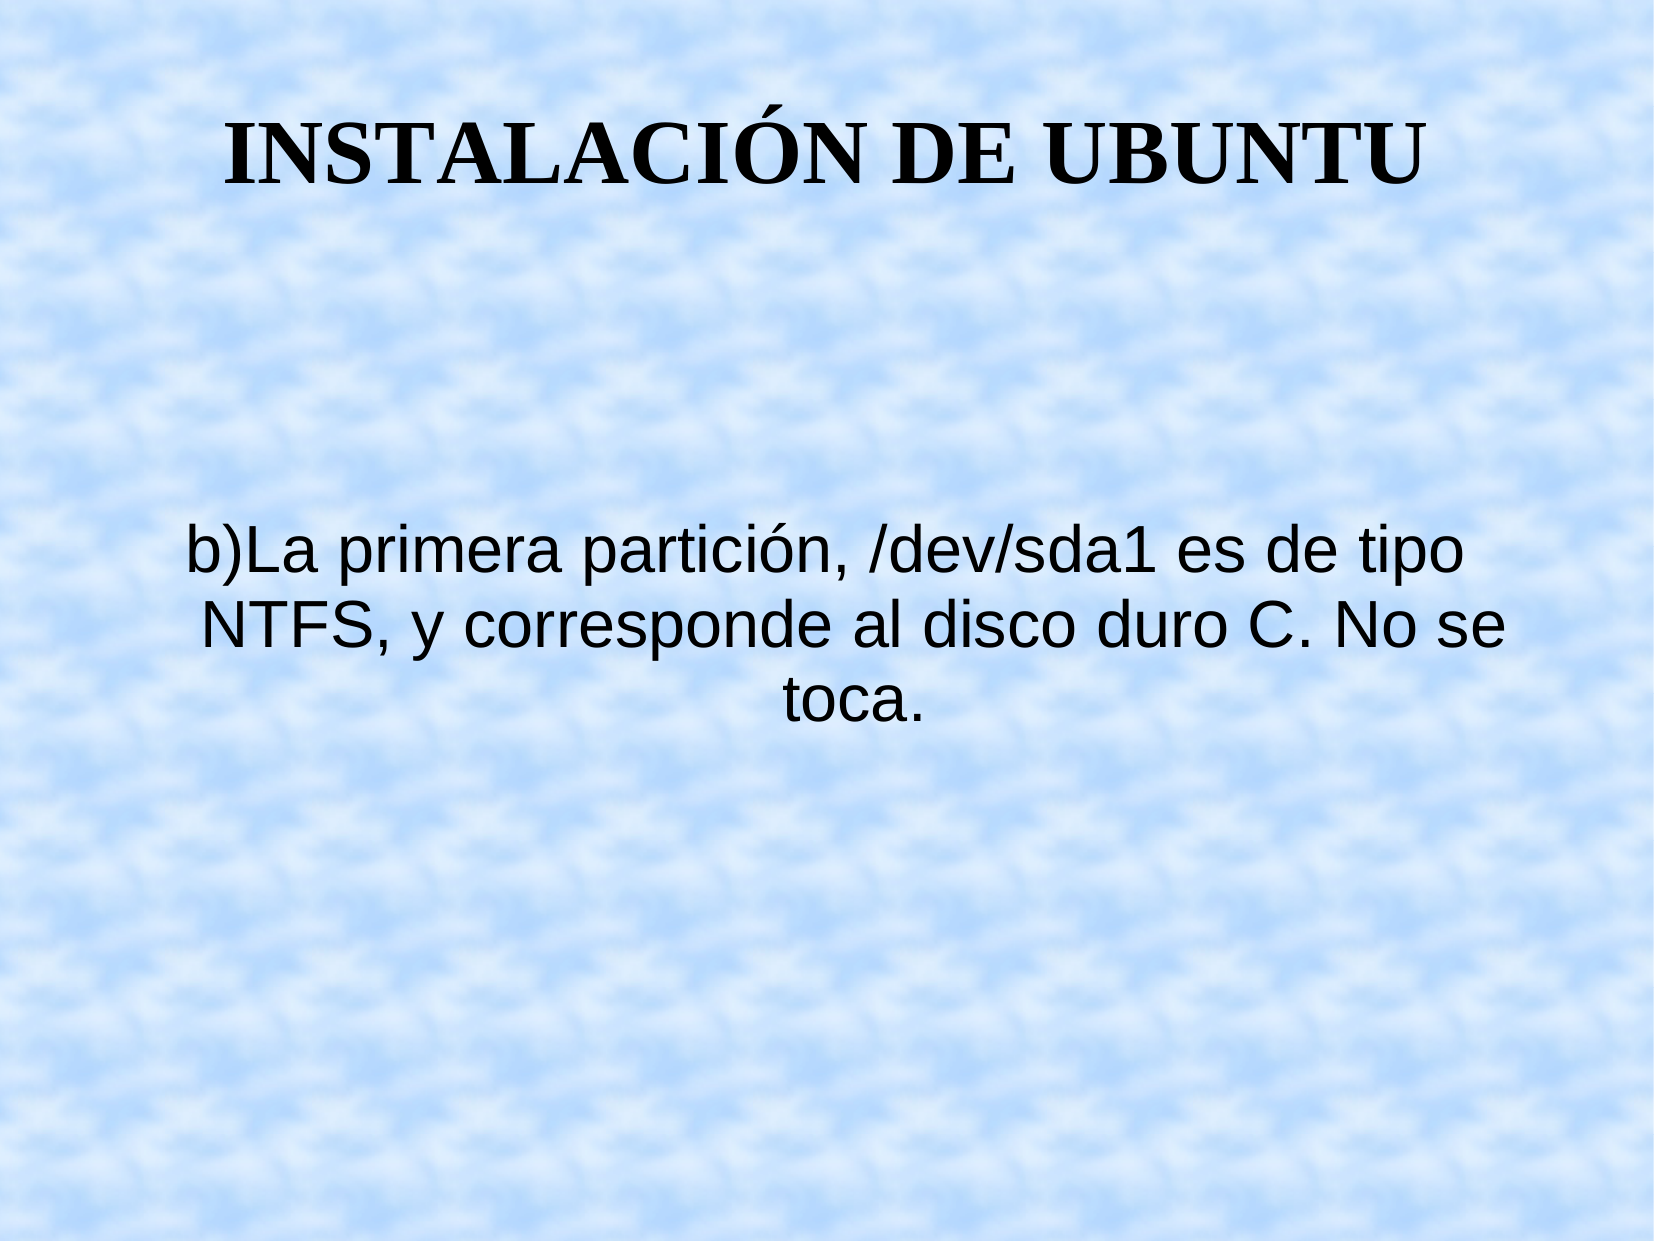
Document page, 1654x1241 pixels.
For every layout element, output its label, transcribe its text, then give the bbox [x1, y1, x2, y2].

subtitle b)La primera partición, /dev/sda1 es de tipo NTFS, y corresponde al disco duro C. No se toca. [82, 297, 1571, 1102]
picture [0, 0, 1654, 1241]
title INSTALACIÓN DE UBUNTU [82, 56, 1571, 249]
